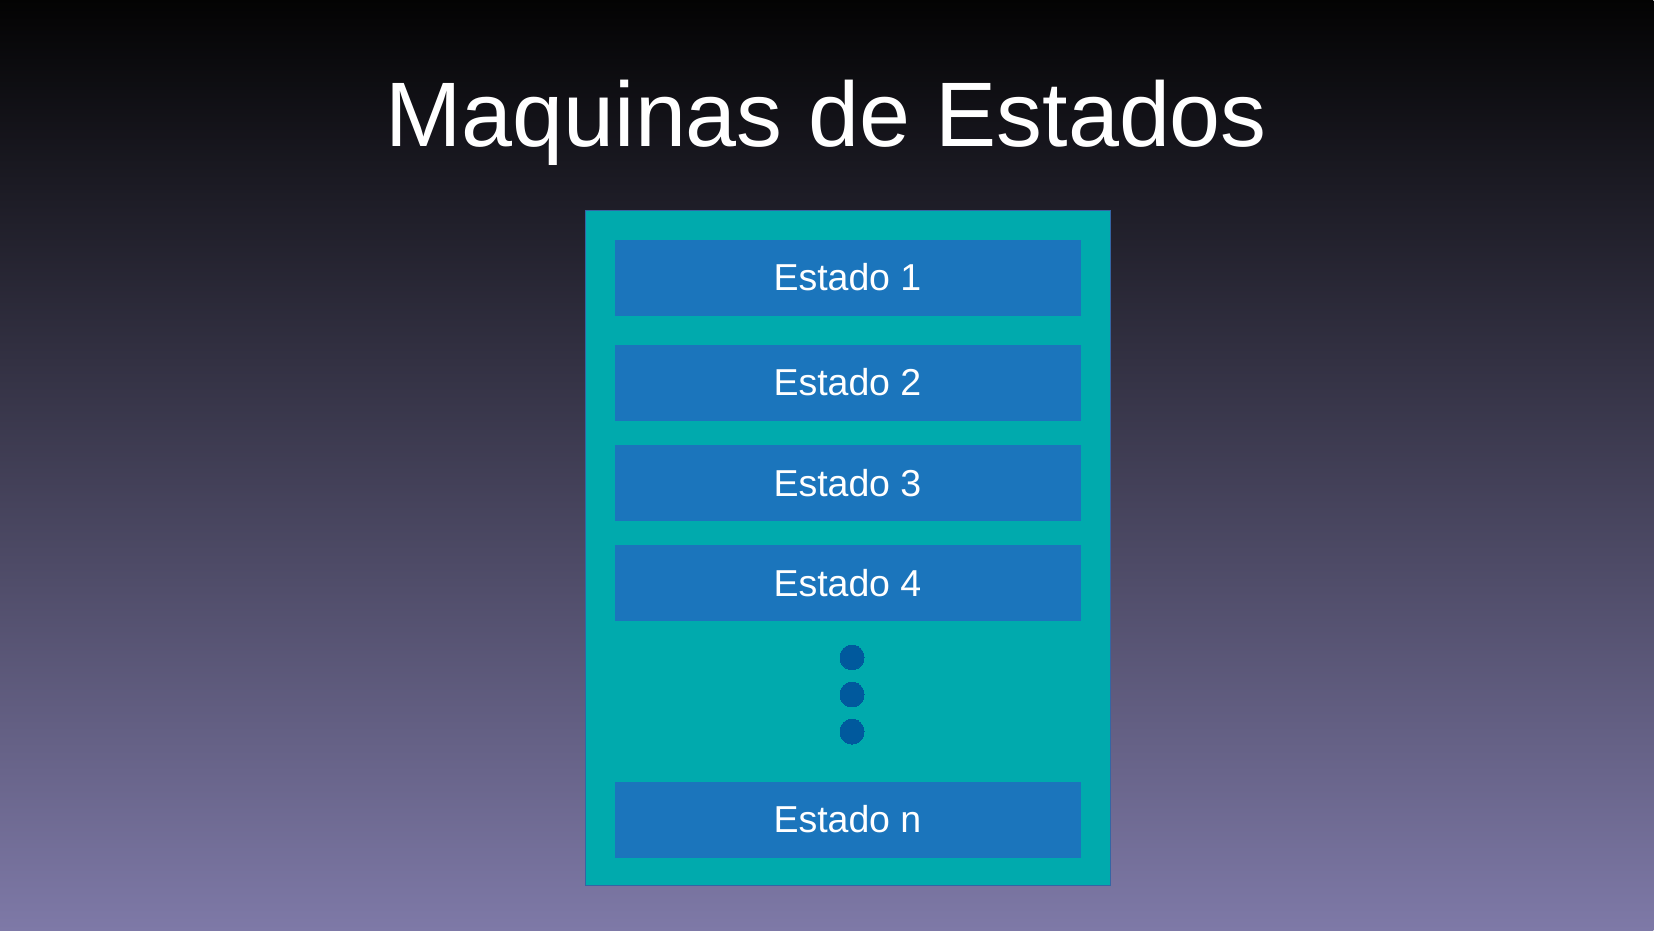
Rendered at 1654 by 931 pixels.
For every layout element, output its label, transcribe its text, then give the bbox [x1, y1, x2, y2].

text_box Estado 2 [615, 345, 1081, 421]
text_box Estado n [615, 782, 1081, 858]
text_box [585, 210, 1111, 886]
title Maquinas de Estados [82, 37, 1571, 193]
text_box Estado 4 [615, 545, 1081, 621]
text_box Estado 1 [615, 240, 1081, 316]
text_box Estado 3 [615, 445, 1081, 521]
